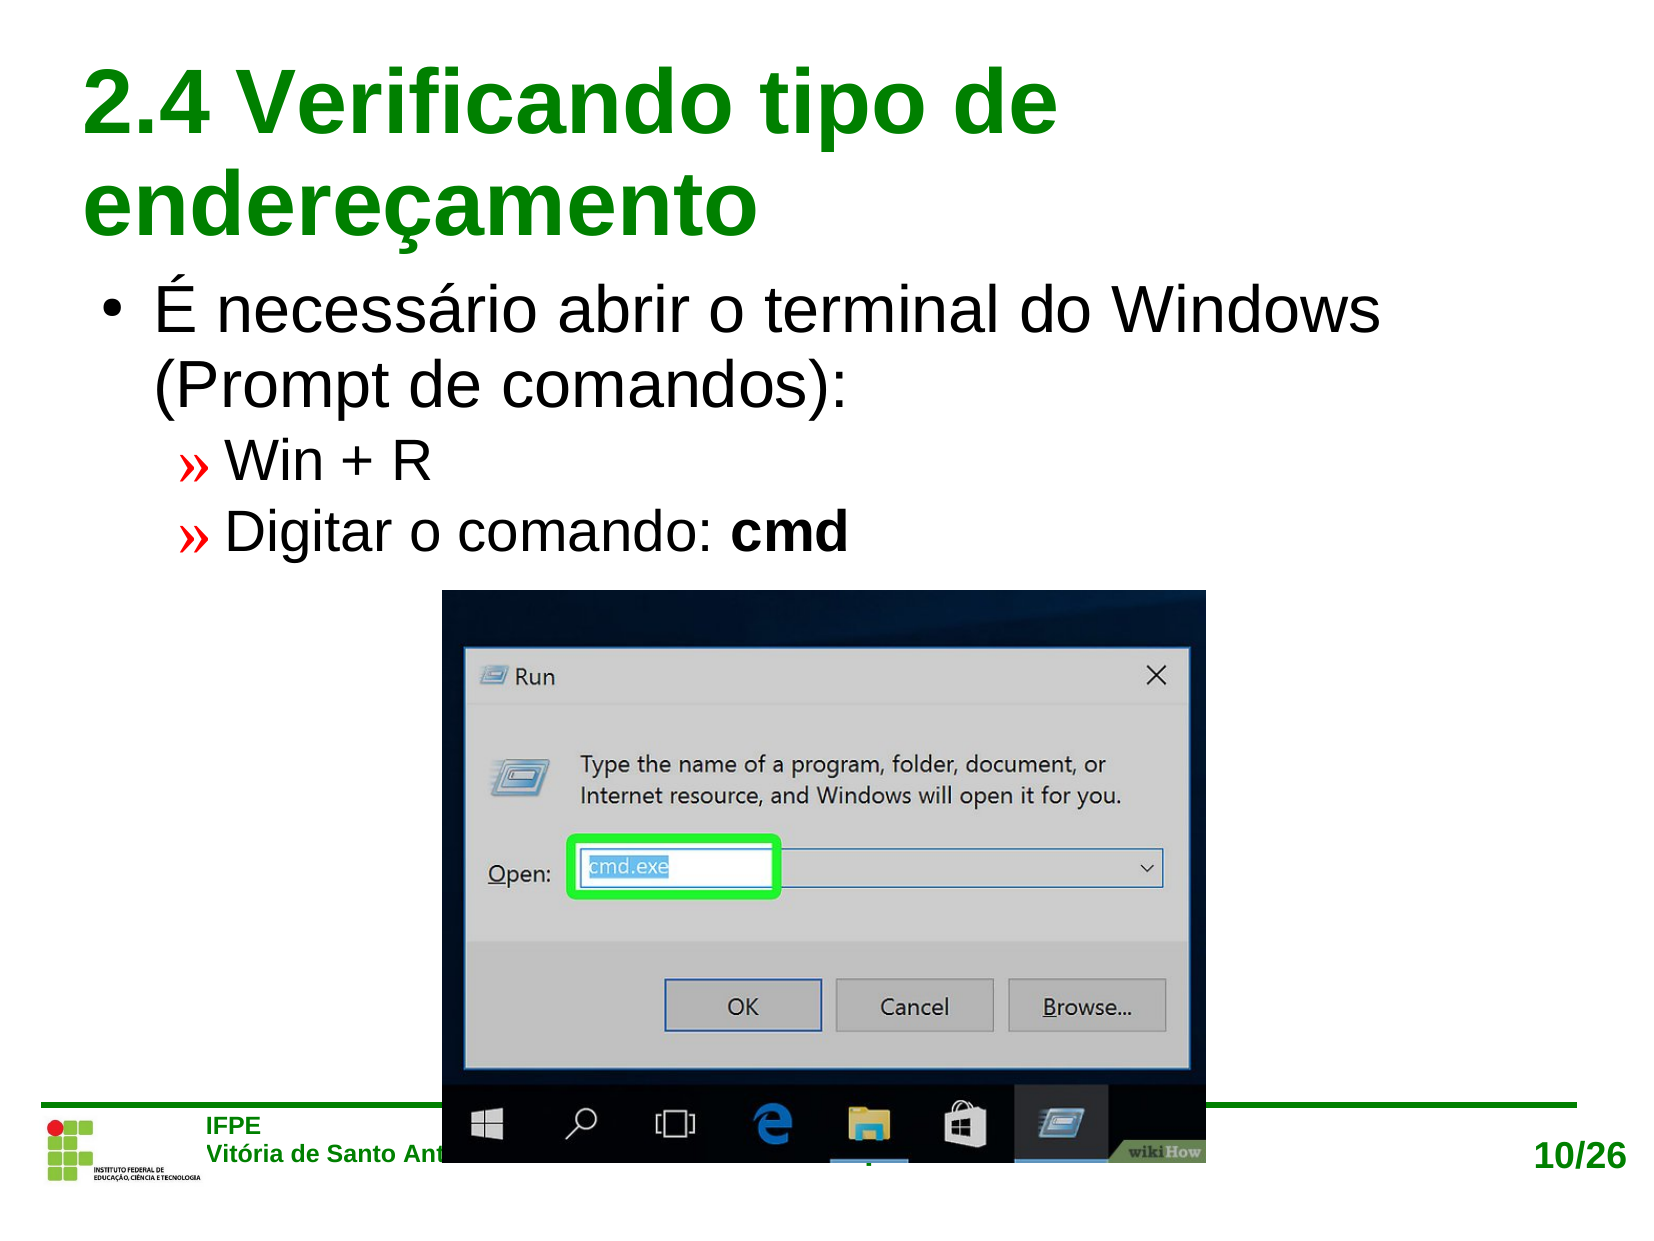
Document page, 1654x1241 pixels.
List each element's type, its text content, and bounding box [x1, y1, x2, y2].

list É necessário abrir o terminal do Windows (Prompt de comandos): Win + R Digitar o comando: cmd [82, 272, 1571, 1091]
picture [39, 1111, 207, 1191]
title 2.4 Verificando tipo de endereçamento [82, 49, 1571, 257]
picture [442, 590, 1206, 1163]
